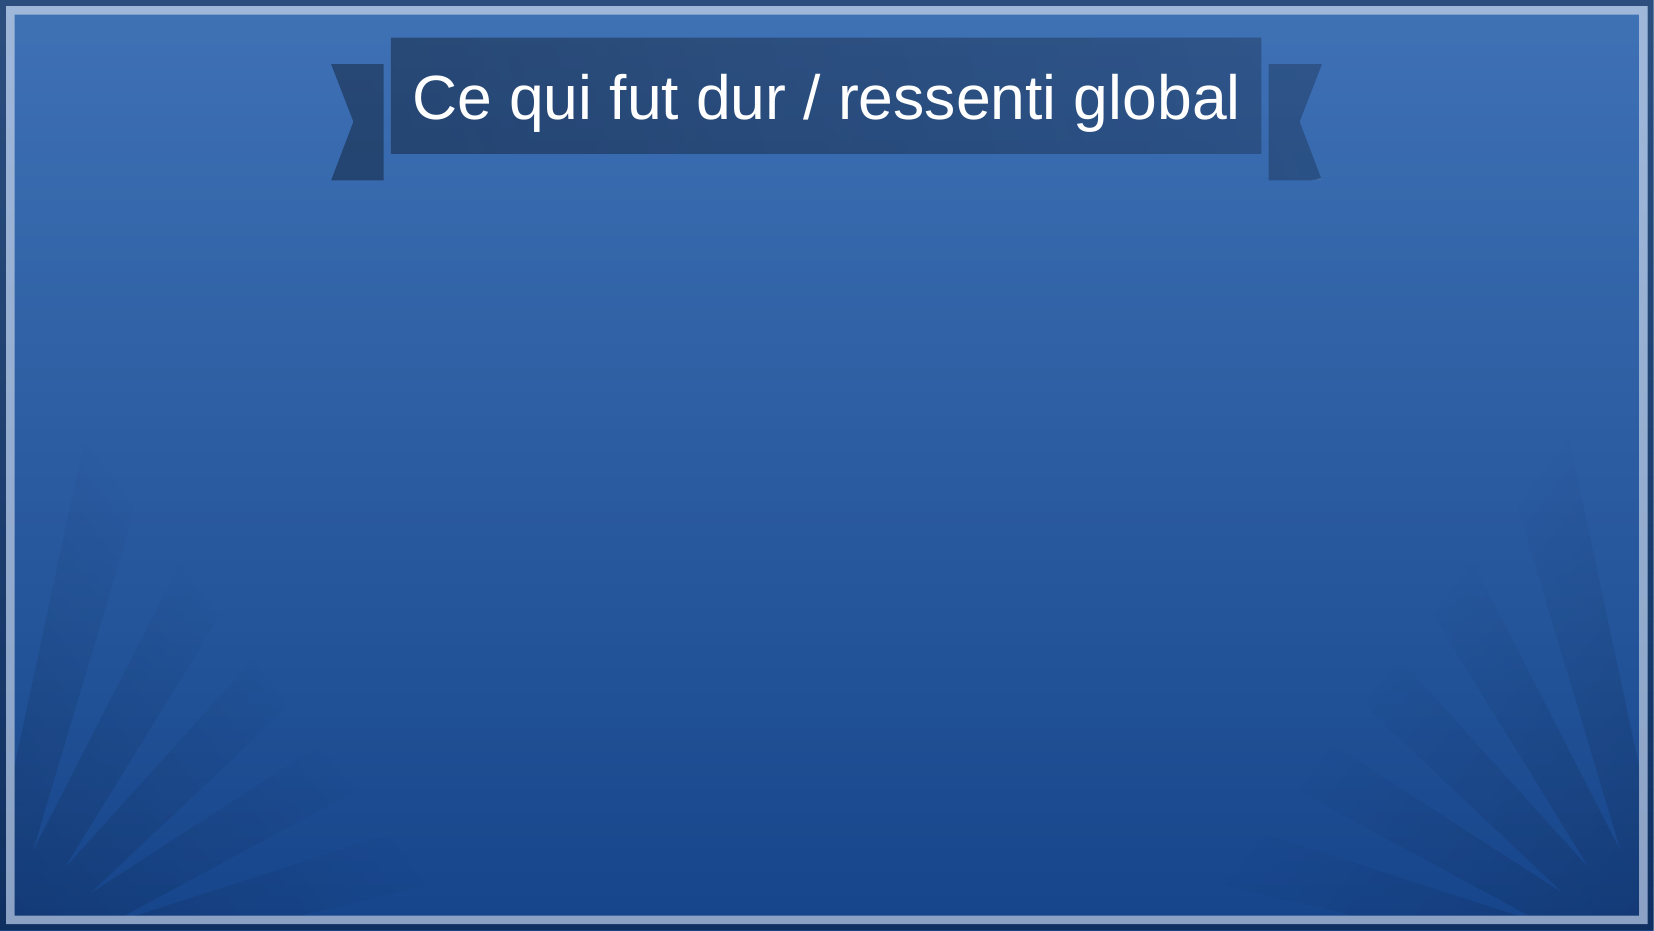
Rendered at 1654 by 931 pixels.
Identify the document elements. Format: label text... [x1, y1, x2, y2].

title Ce qui fut dur / ressenti global [389, 35, 1264, 154]
